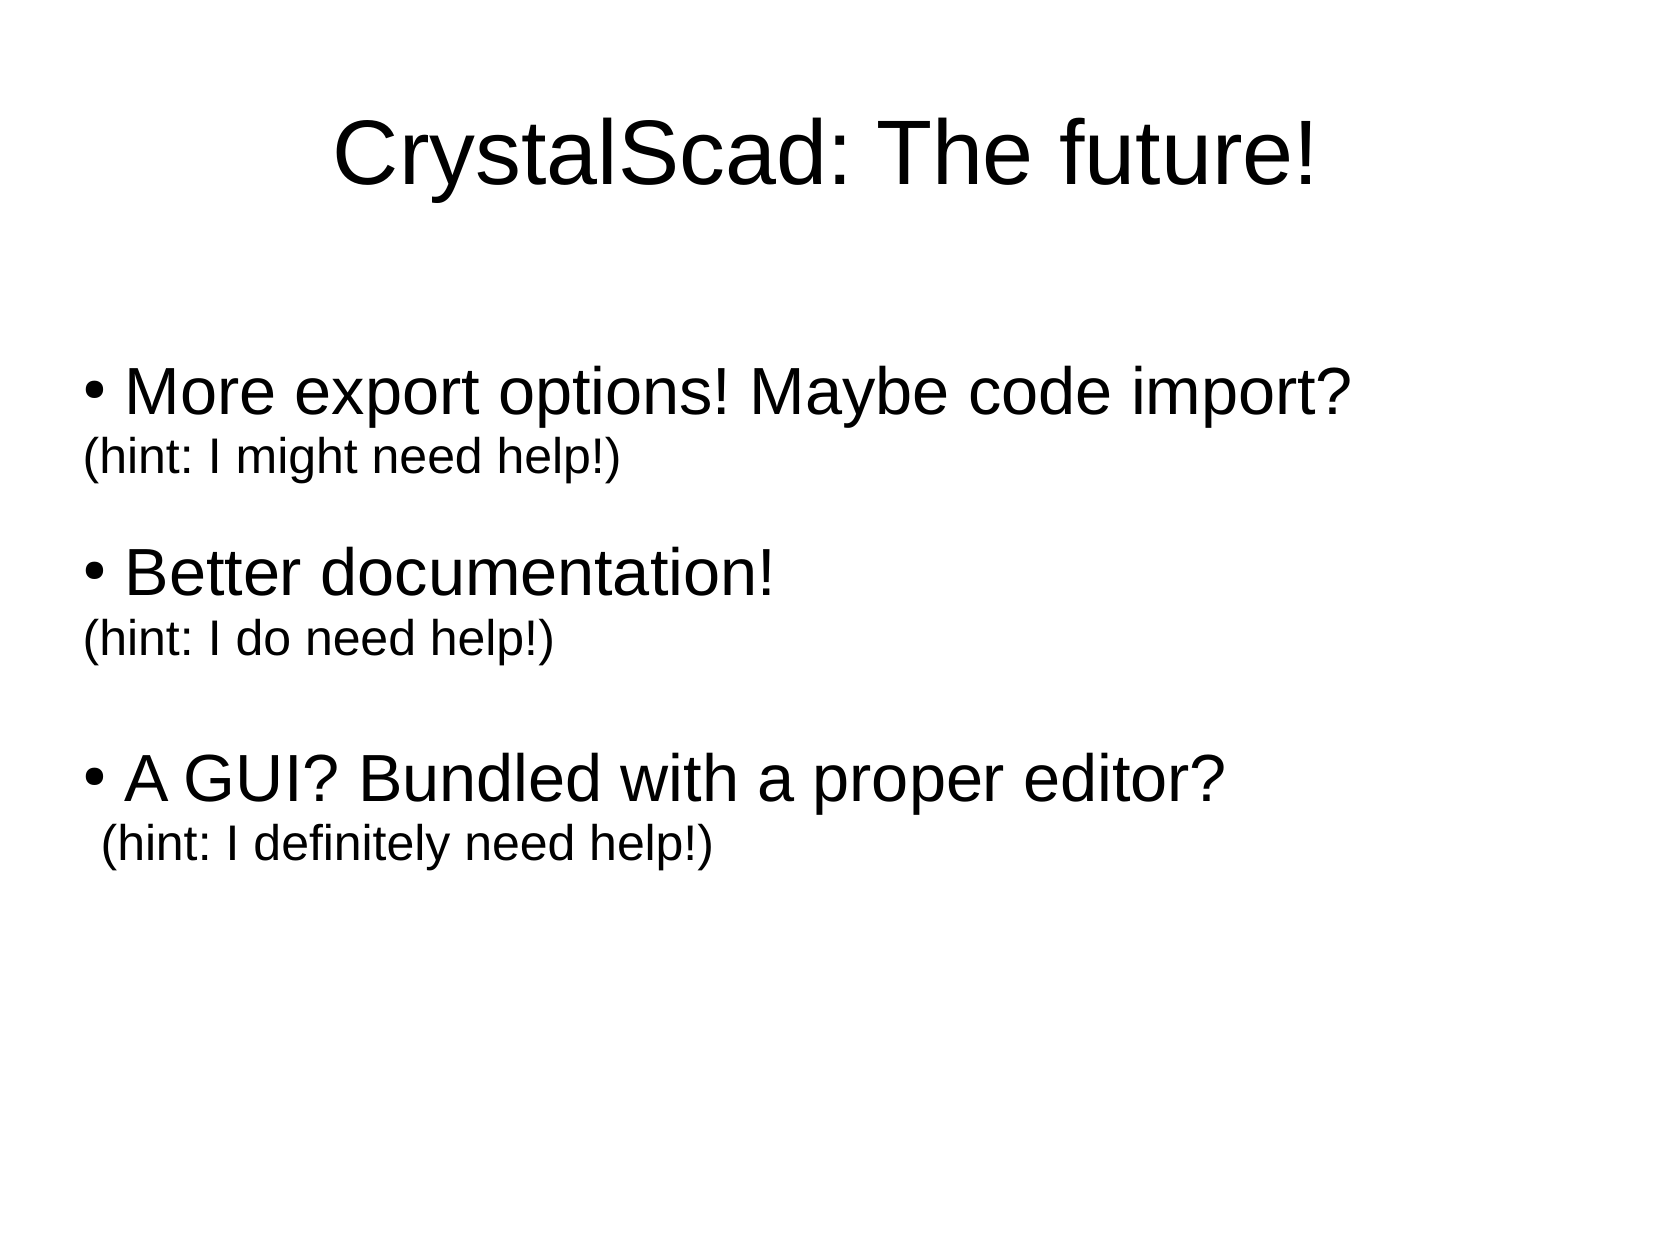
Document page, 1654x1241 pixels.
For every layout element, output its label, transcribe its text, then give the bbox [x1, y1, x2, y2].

subtitle More export options! Maybe code import? (hint: I might need help!) Better documentation! (hint: I do need help!) A GUI? Bundled with a proper editor? (hint: I definitely need help!) [82, 290, 1571, 1241]
title CrystalScad: The future! [82, 49, 1571, 257]
